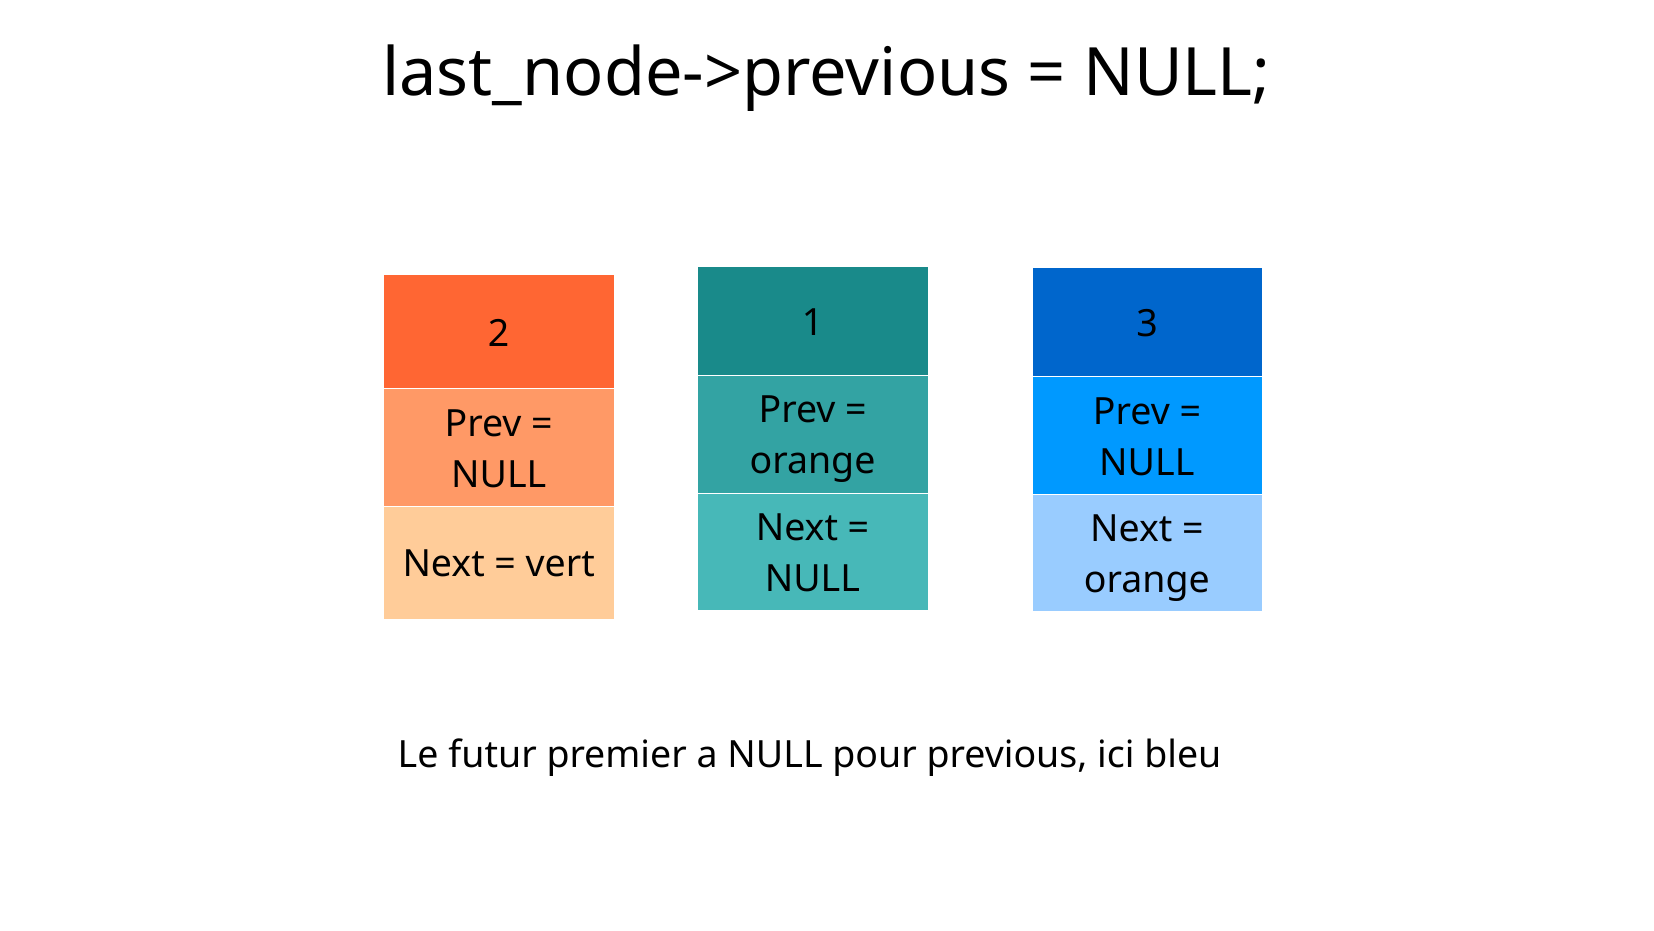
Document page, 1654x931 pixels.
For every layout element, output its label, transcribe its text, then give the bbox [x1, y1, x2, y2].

table_header 3 [1033, 268, 1262, 376]
table_cell Prev = NULL [384, 389, 614, 506]
text_box Le futur premier a NULL pour previous, ici bleu [382, 720, 1396, 781]
table_header 2 [384, 275, 614, 388]
table_cell Prev = orange [698, 376, 928, 493]
table_cell Next = vert [384, 507, 614, 619]
title last_node->previous = NULL; [82, 34, 1571, 195]
table_cell Next = NULL [698, 494, 928, 610]
table_header 1 [698, 267, 928, 375]
table_cell Next = orange [1033, 495, 1262, 611]
table_cell Prev = NULL [1033, 377, 1262, 494]
